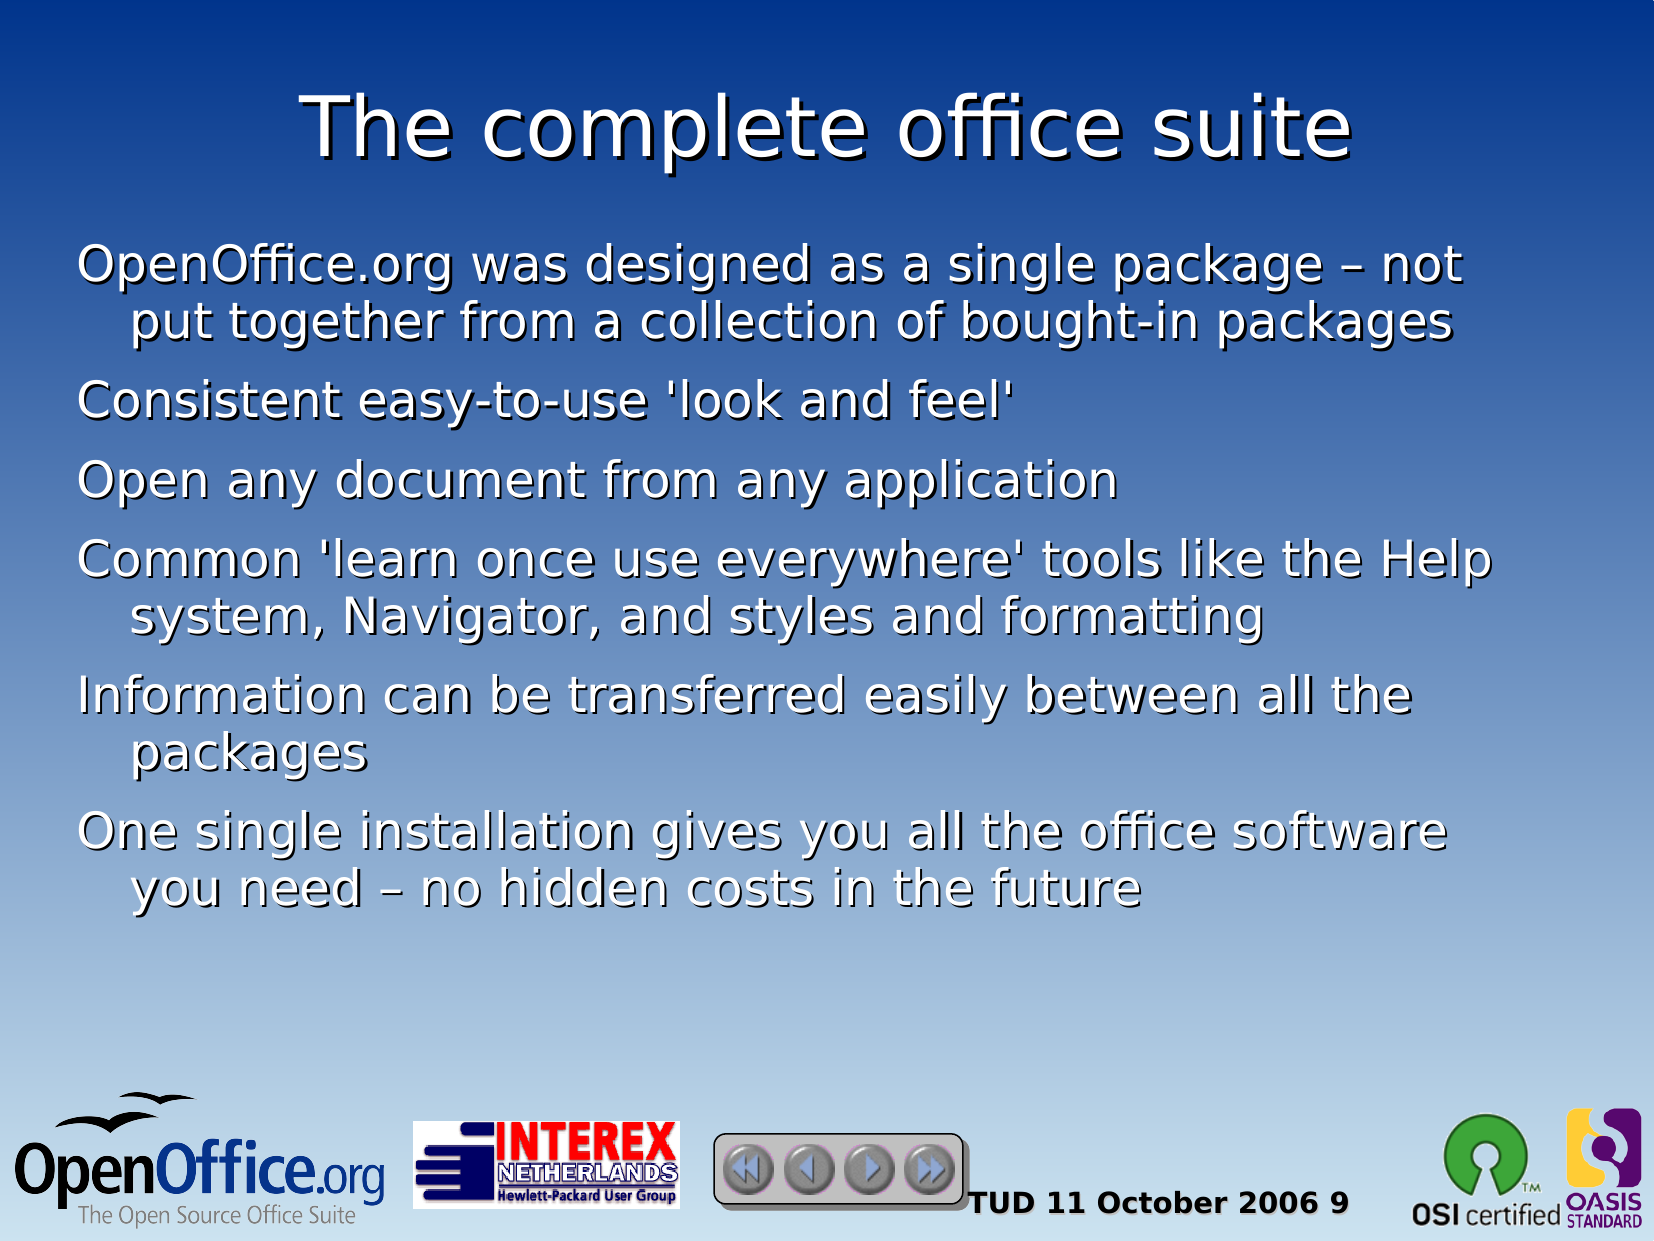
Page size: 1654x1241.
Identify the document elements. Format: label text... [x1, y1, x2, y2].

list OpenOffice.org was designed as a single package – not put together from a collection of bought-in packages Consistent easy-to-use 'look and feel' Open any document from any application Common 'learn once use everywhere' tools like the Help system, Navigator, and styles and formatting Information can be transferred easily between all the packages One single installation gives you all the office software you need – no hidden costs in the future [59, 236, 1542, 1034]
picture [784, 1144, 835, 1195]
text_box TUD 11 October 2006 32 [974, 1181, 1500, 1241]
title The complete office suite [82, 49, 1571, 208]
picture [413, 1121, 680, 1209]
text_box [714, 1133, 963, 1204]
picture [723, 1144, 774, 1195]
picture [1405, 1102, 1654, 1238]
picture [904, 1144, 955, 1195]
picture [844, 1144, 895, 1195]
picture [15, 1092, 384, 1229]
